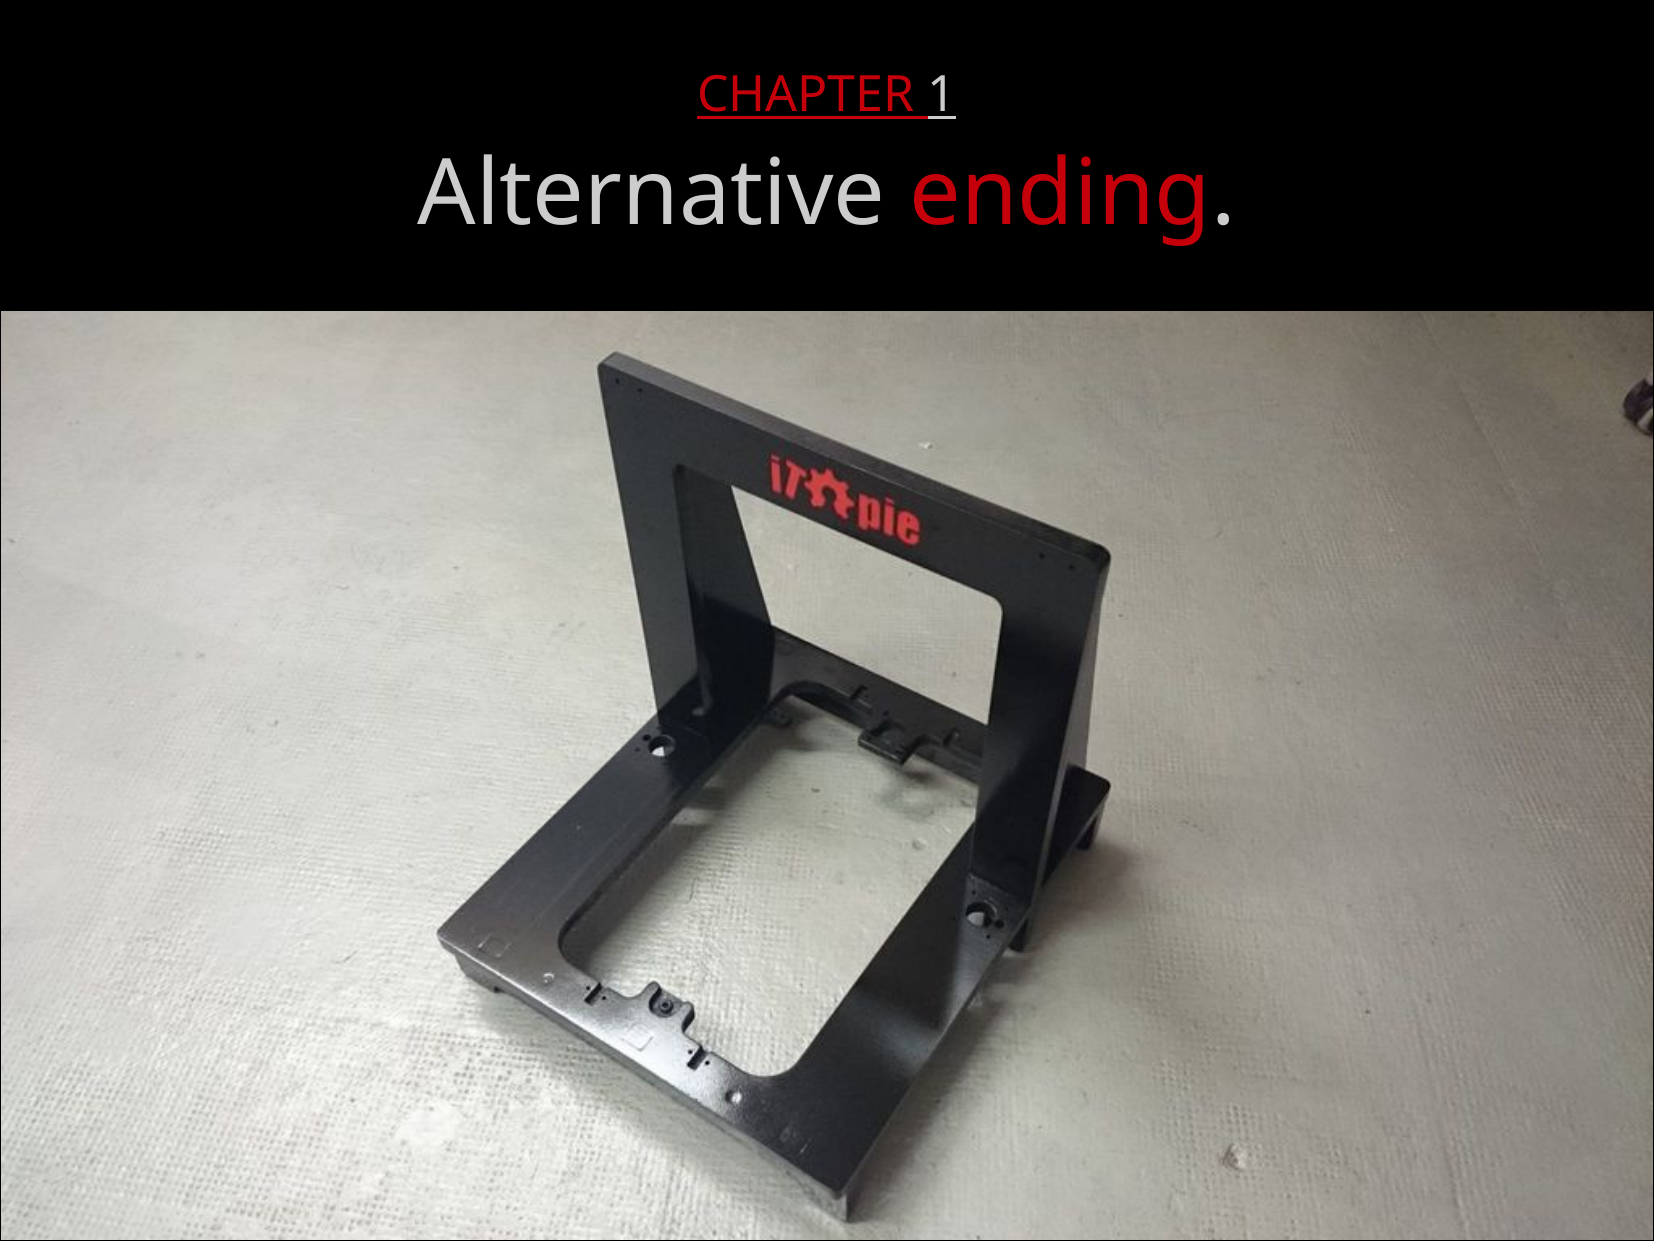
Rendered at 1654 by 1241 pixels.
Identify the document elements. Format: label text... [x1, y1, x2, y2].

picture [0, 311, 1654, 1241]
title CHAPTER 1 Alternative ending. [0, 0, 1654, 311]
